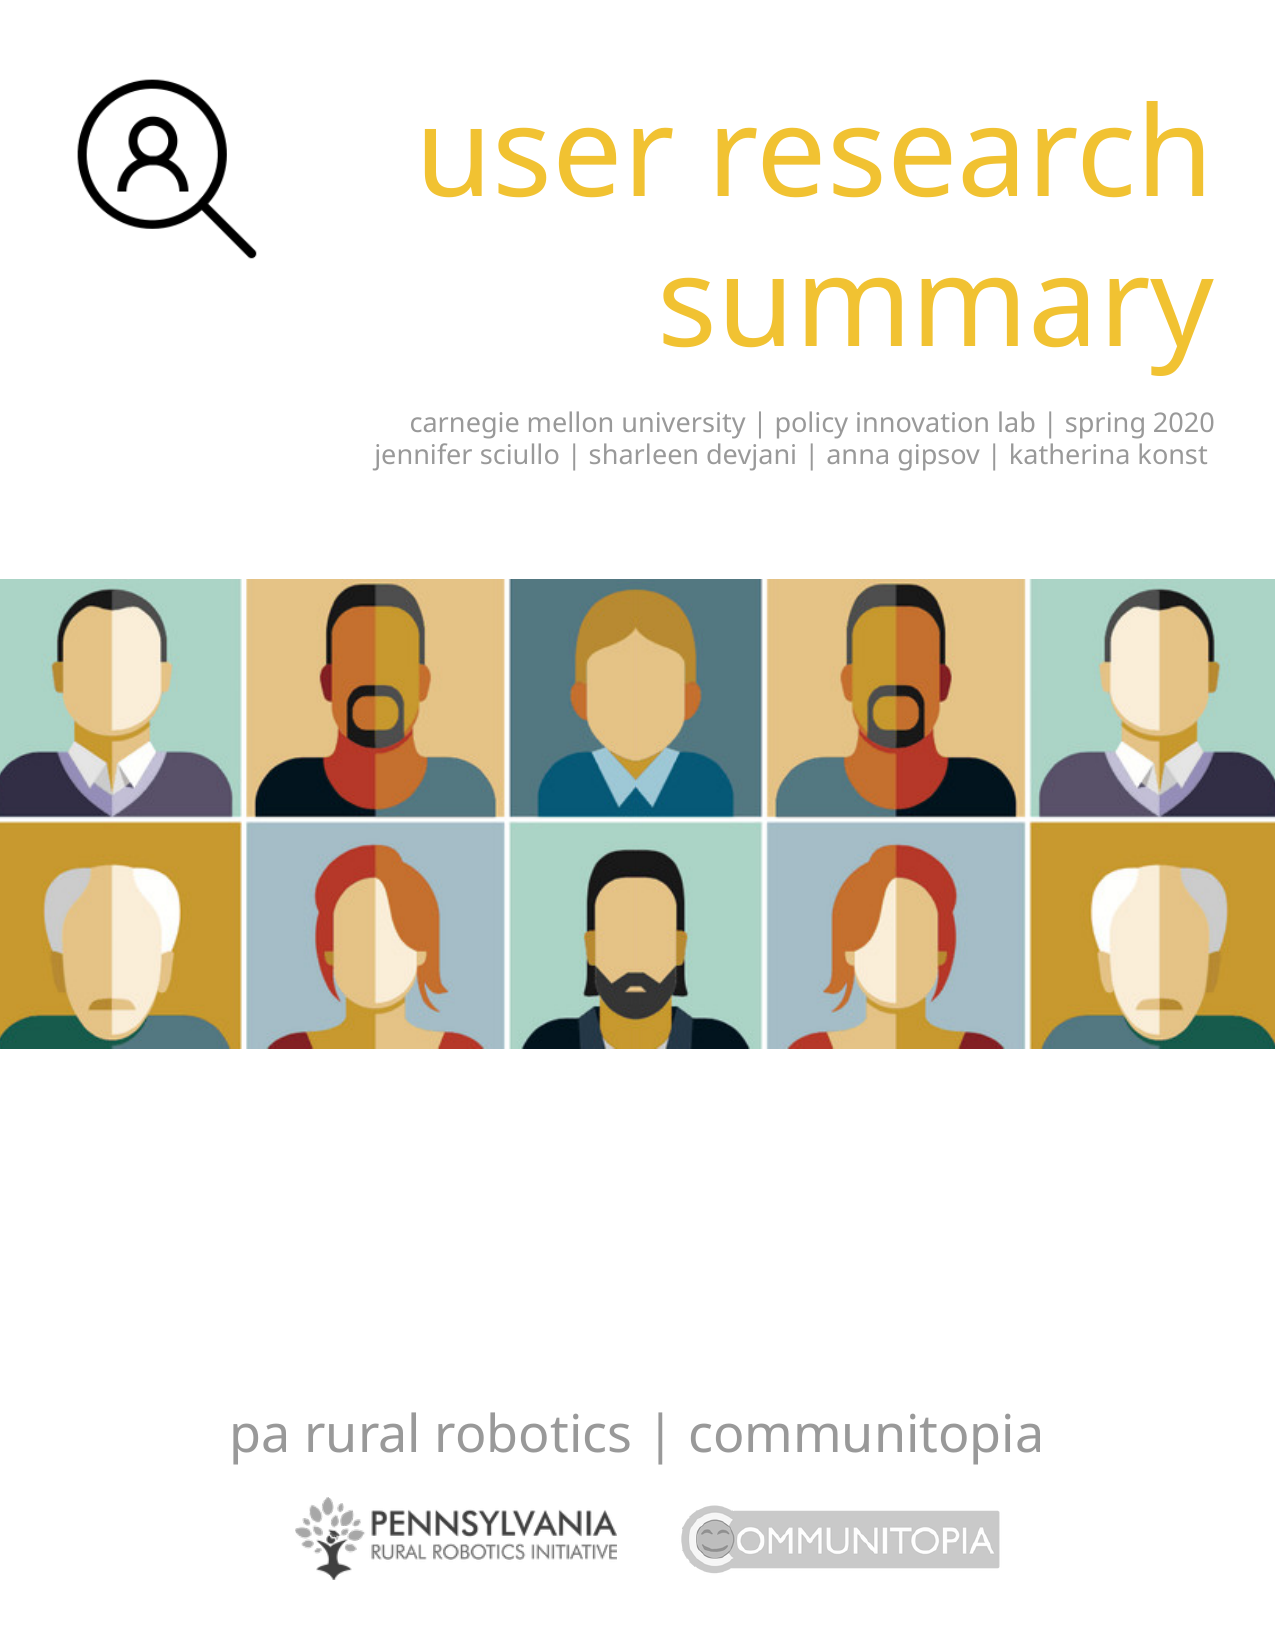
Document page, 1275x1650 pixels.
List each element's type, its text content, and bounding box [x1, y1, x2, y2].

picture [0, 579, 1275, 1049]
picture [295, 1519, 617, 1580]
picture [54, 56, 280, 282]
subtitle user research summary [41, 56, 1230, 390]
picture [676, 1519, 1025, 1575]
text_box pa rural robotics | communitopia [0, 1385, 1275, 1519]
subtitle carnegie mellon university | policy innovation lab | spring 2020 jennifer sciullo | sharleen devjani | anna gipsov | katherina konst [41, 390, 1230, 579]
